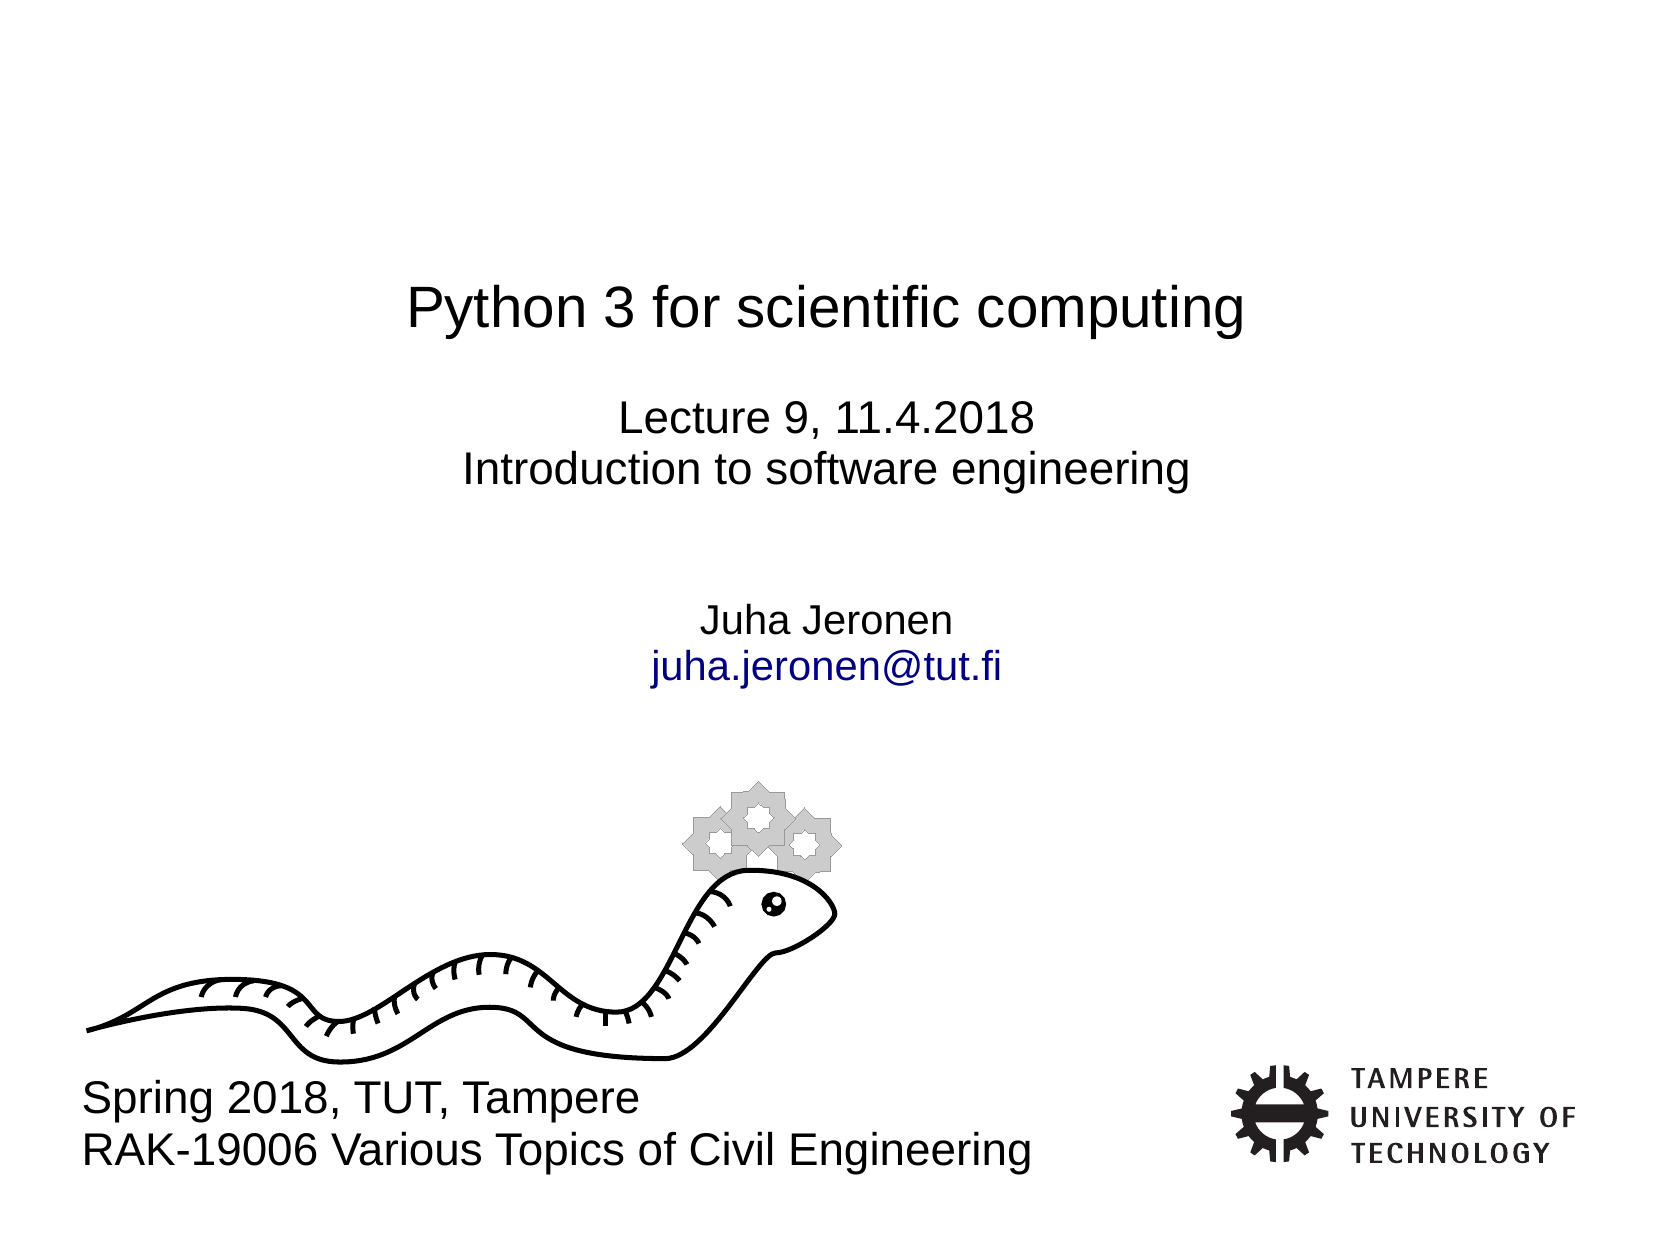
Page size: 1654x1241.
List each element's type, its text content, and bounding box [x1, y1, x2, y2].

text_box Spring 2018, TUT, Tampere RAK-19006 Various Topics of Civil Engineering [66, 1065, 1051, 1183]
picture [85, 867, 838, 1065]
picture [1230, 1065, 1576, 1164]
text_box [720, 781, 796, 857]
subtitle Python 3 for scientific computing Lecture 9, 11.4.2018 Introduction to software engineering Juha Jeronen juha.jeronen@tut.fi [82, 273, 1571, 1027]
